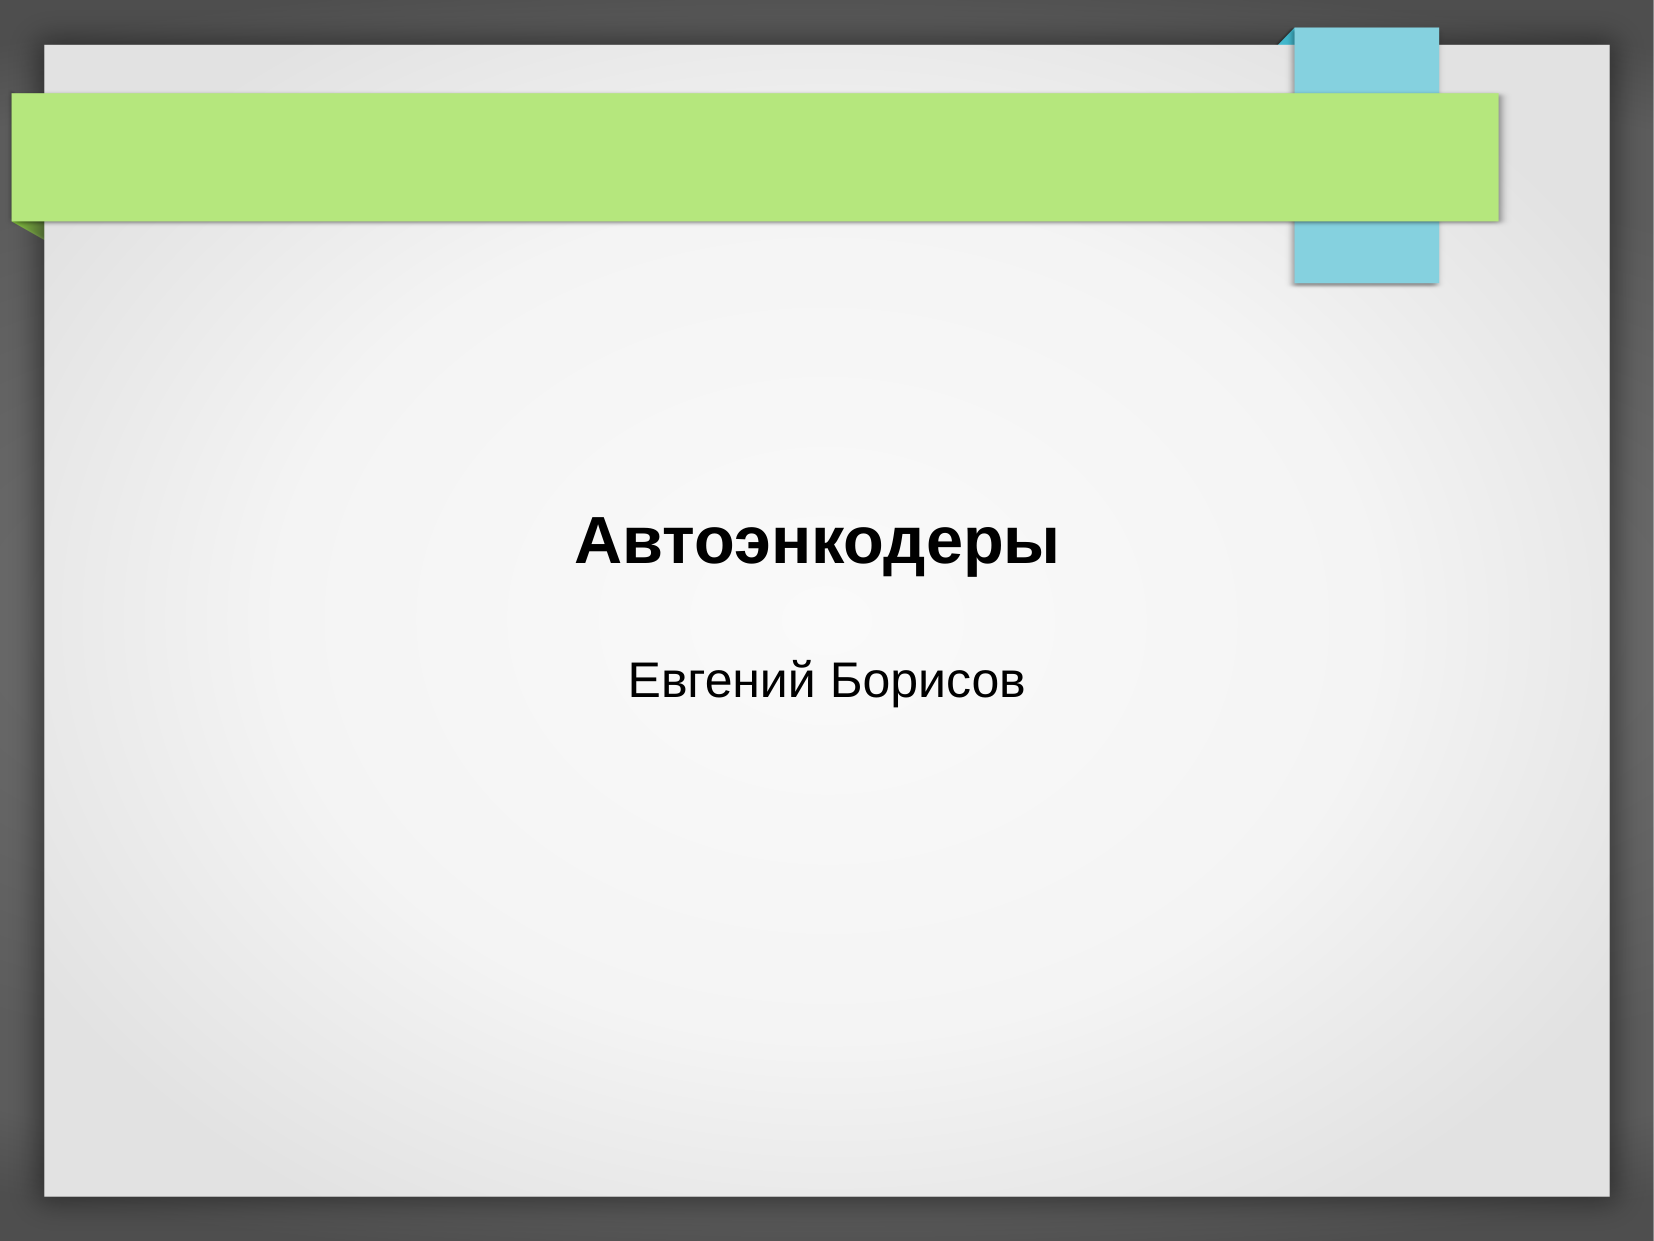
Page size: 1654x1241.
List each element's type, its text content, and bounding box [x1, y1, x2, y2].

subtitle Автоэнкодеры Евгений Борисов [82, 290, 1571, 1010]
picture [0, 0, 1654, 1241]
